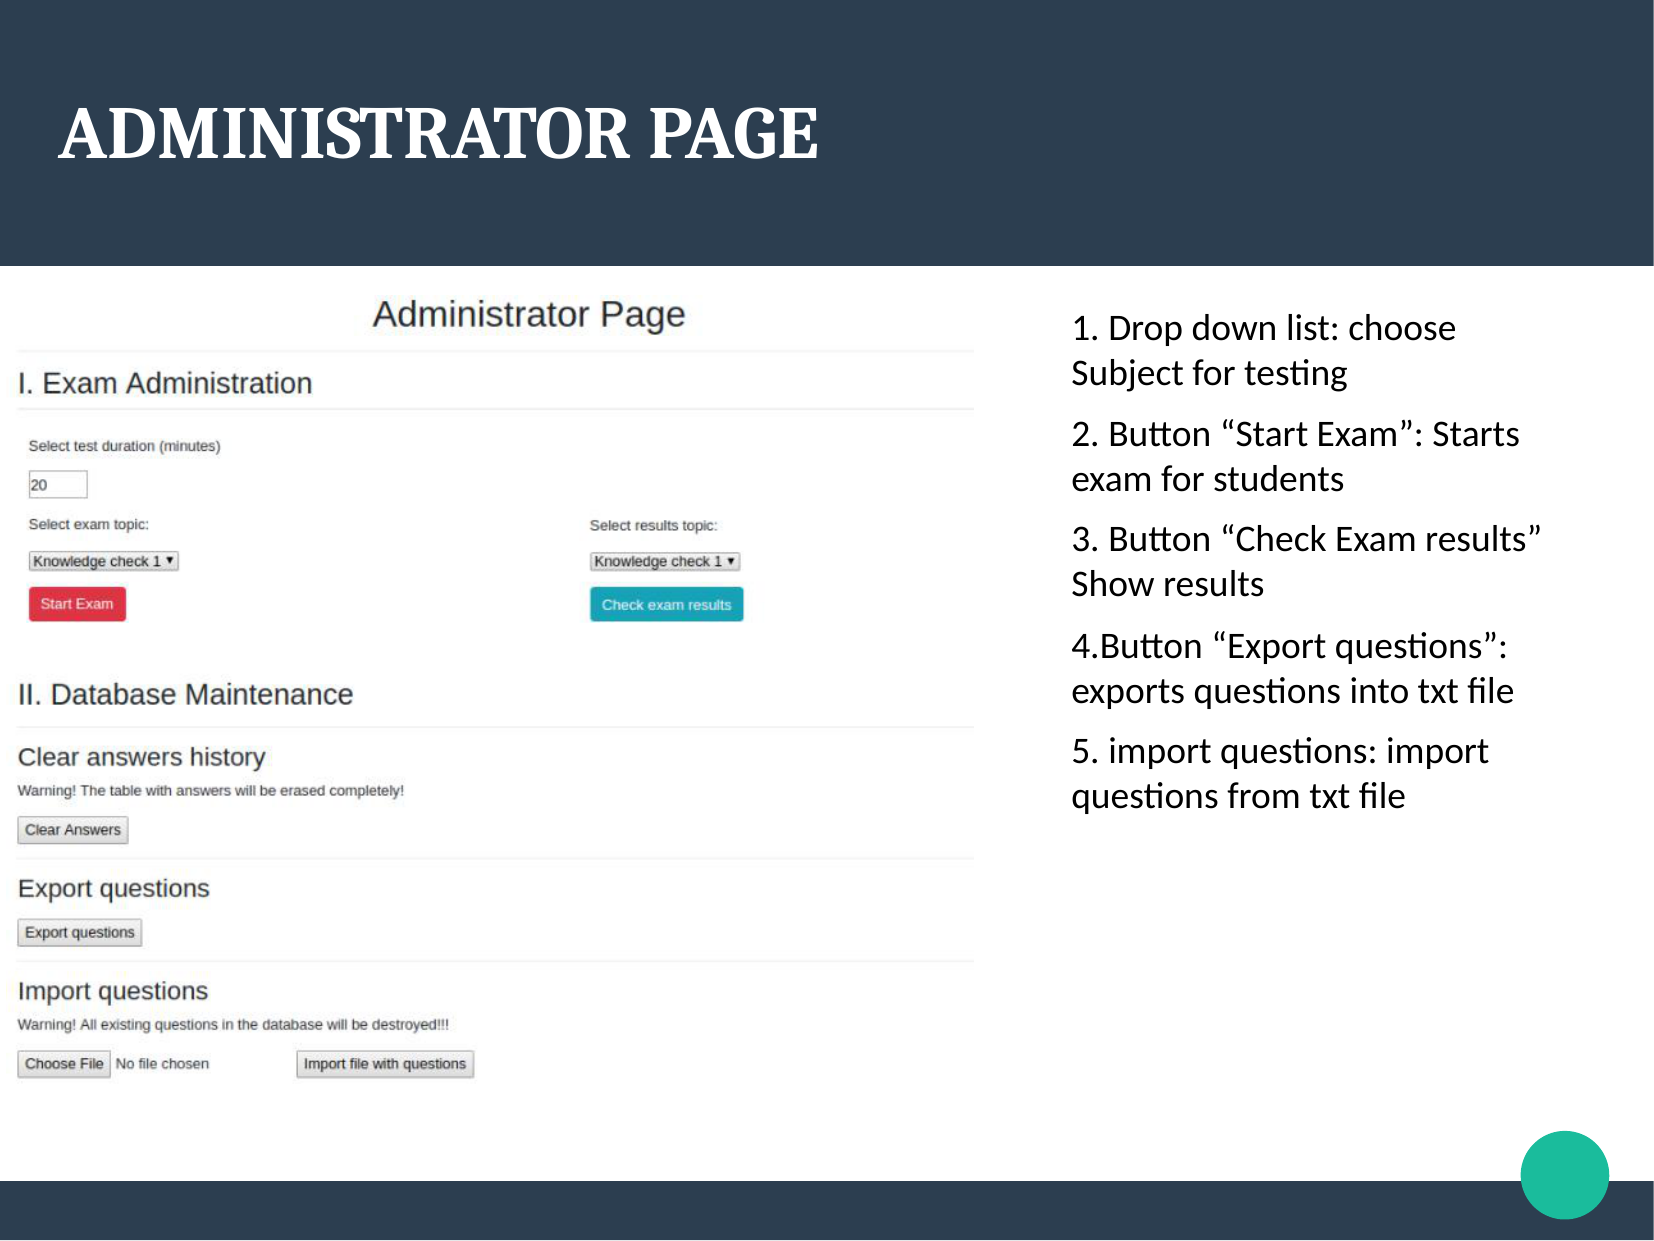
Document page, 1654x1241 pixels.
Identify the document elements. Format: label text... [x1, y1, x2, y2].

title ADMINISTRATOR PAGE [59, 82, 1595, 174]
picture [6, 295, 974, 1121]
text_box 3. Button “Check Exam results” Show results [1056, 506, 1563, 613]
text_box 2. Button “Start Exam”: Starts exam for students [1056, 401, 1563, 506]
text_box 5. import questions: import questions from txt file [1056, 718, 1563, 869]
text_box 1. Drop down list: choose Subject for testing [1056, 295, 1563, 401]
text_box 4.Button “Export questions”: exports questions into txt file [1056, 613, 1563, 718]
